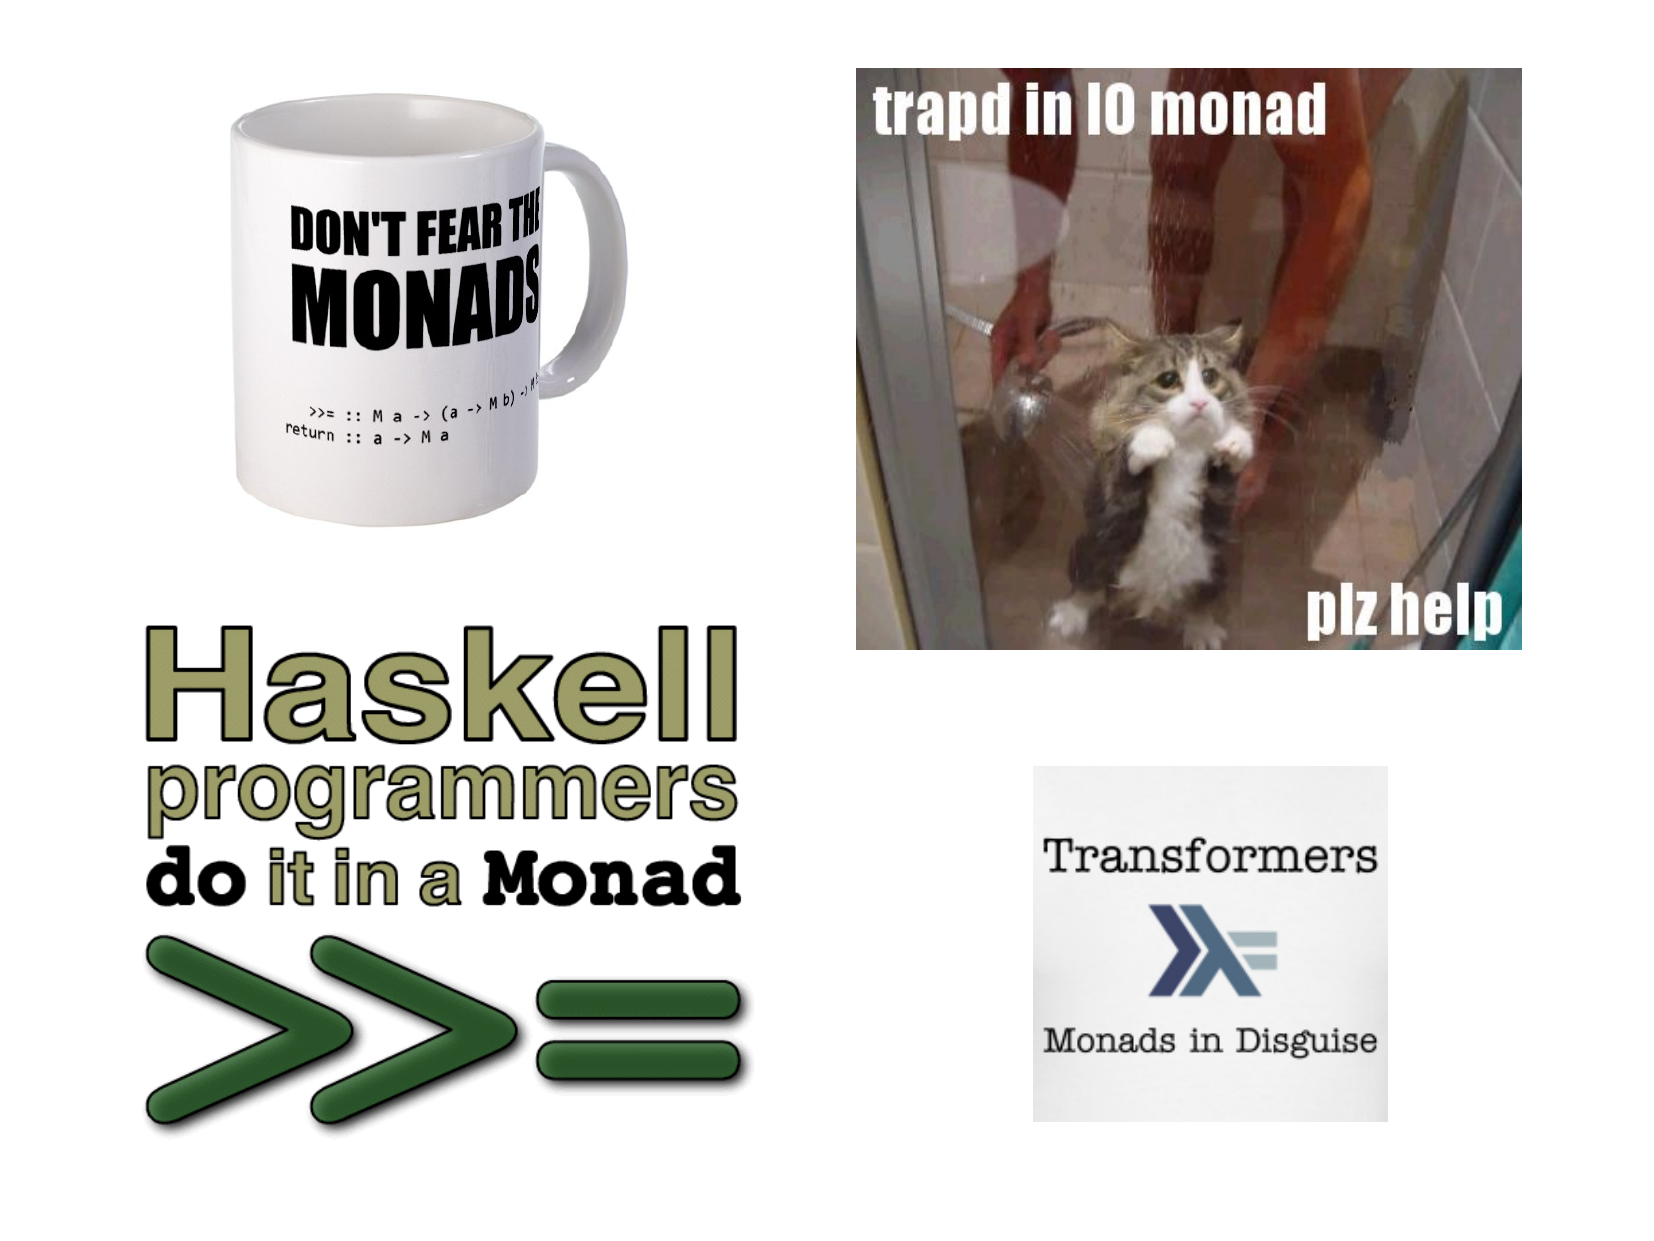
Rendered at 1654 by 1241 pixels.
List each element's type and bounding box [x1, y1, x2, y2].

picture [856, 68, 1522, 650]
picture [206, 88, 650, 532]
picture [121, 604, 768, 1152]
picture [1033, 766, 1388, 1123]
